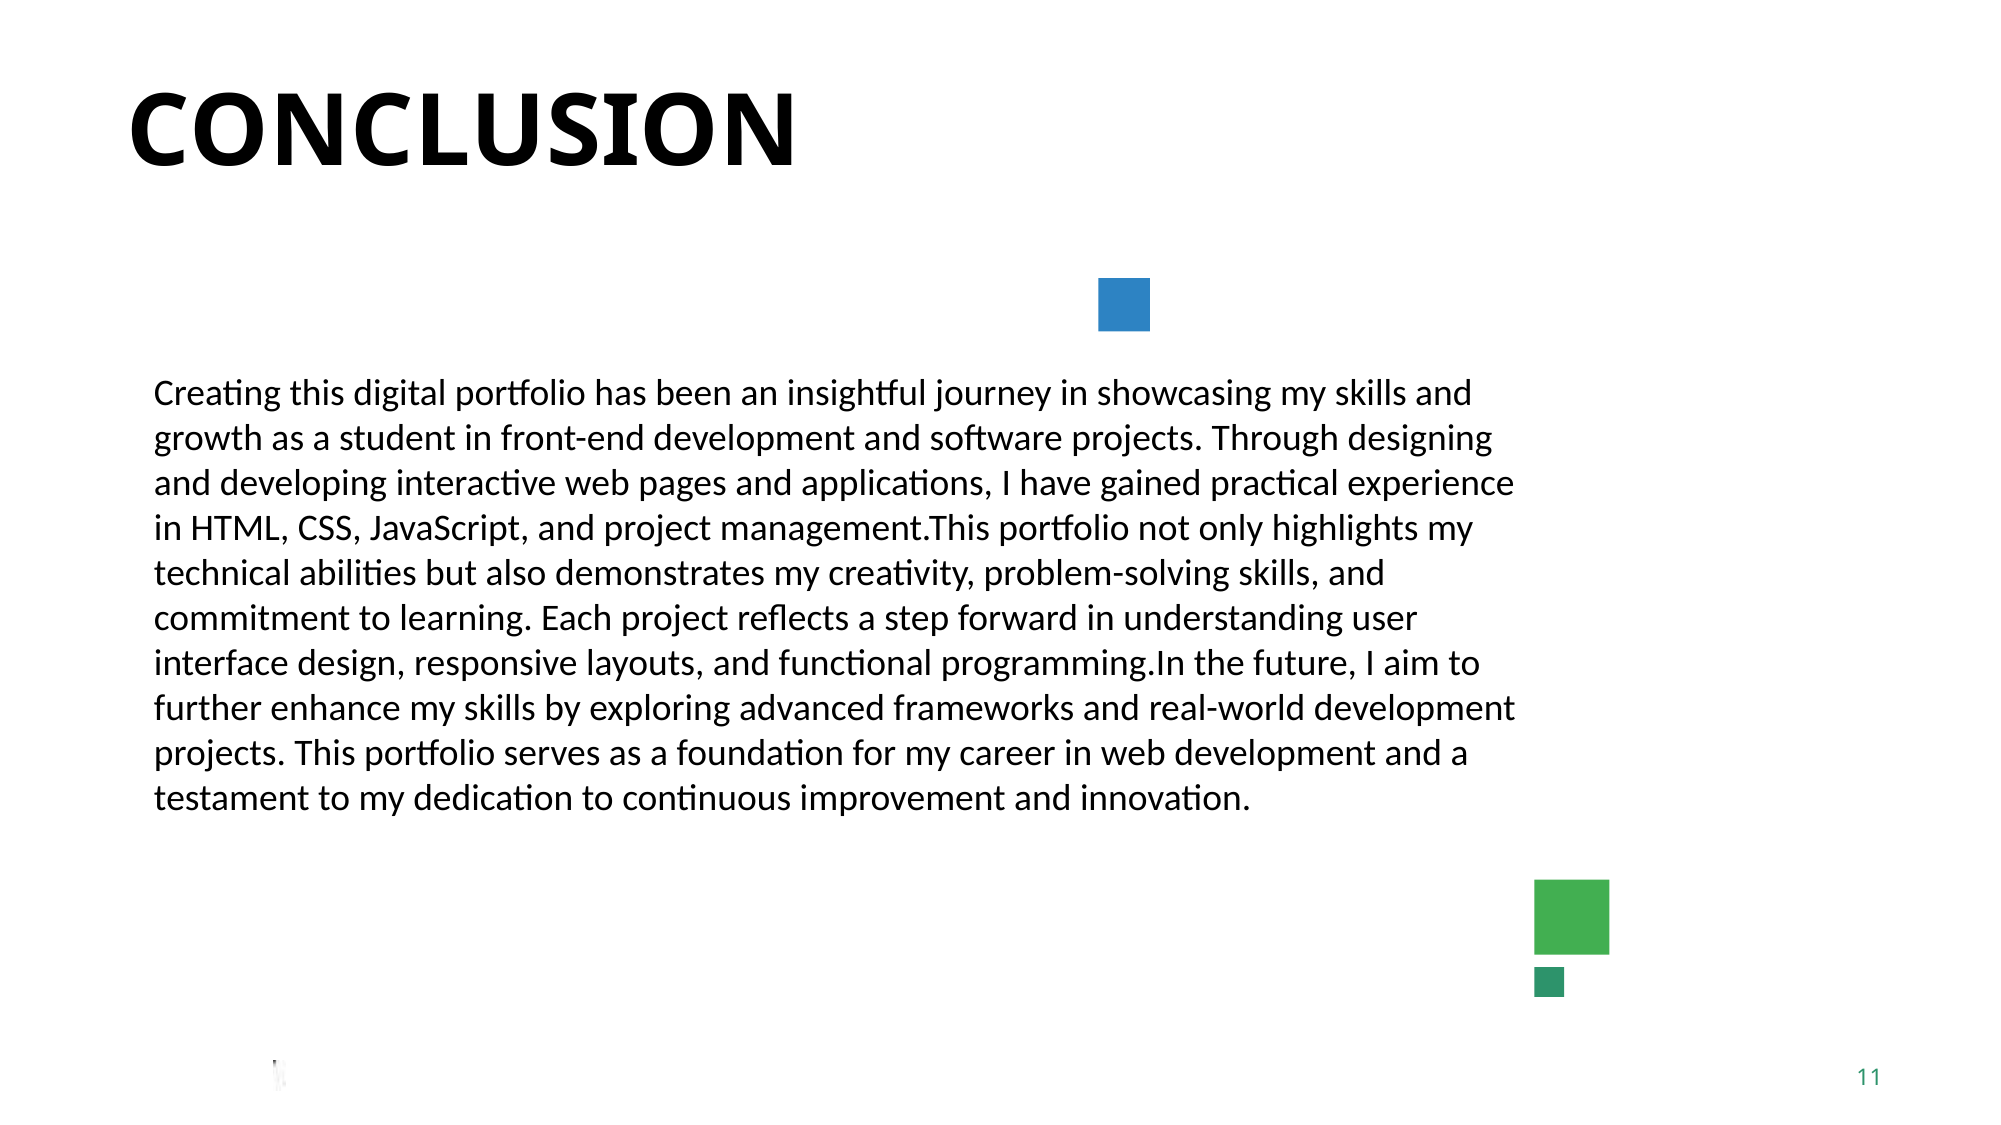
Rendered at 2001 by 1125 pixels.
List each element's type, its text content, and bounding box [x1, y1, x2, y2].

picture [273, 1060, 286, 1091]
text_box 11 [1849, 1061, 1888, 1094]
text_box [1534, 879, 1610, 955]
text_box [1534, 967, 1565, 997]
text_box [1098, 278, 1150, 332]
title CONCLUSION [123, 63, 876, 187]
text_box Creating this digital portfolio has been an insightful journey in showcasing my skills and growth as a student in front-end development and software projects. Through designing and developing interactive web pages and applications, I have gained practical experience in HTML, CSS, JavaScript, and project management.This portfolio not only highlights my technical abilities but also demonstrates my creativity, problem-solving skills, and commitment to learning. Each project reflects a step forward in understanding user interface design, responsive layouts, and functional programming.In the future, I aim to further enhance my skills by exploring advanced frameworks and real-world development projects. This portfolio serves as a foundation for my career in web development and a testament to my dedication to continuous improvement and innovation. [138, 360, 1550, 830]
